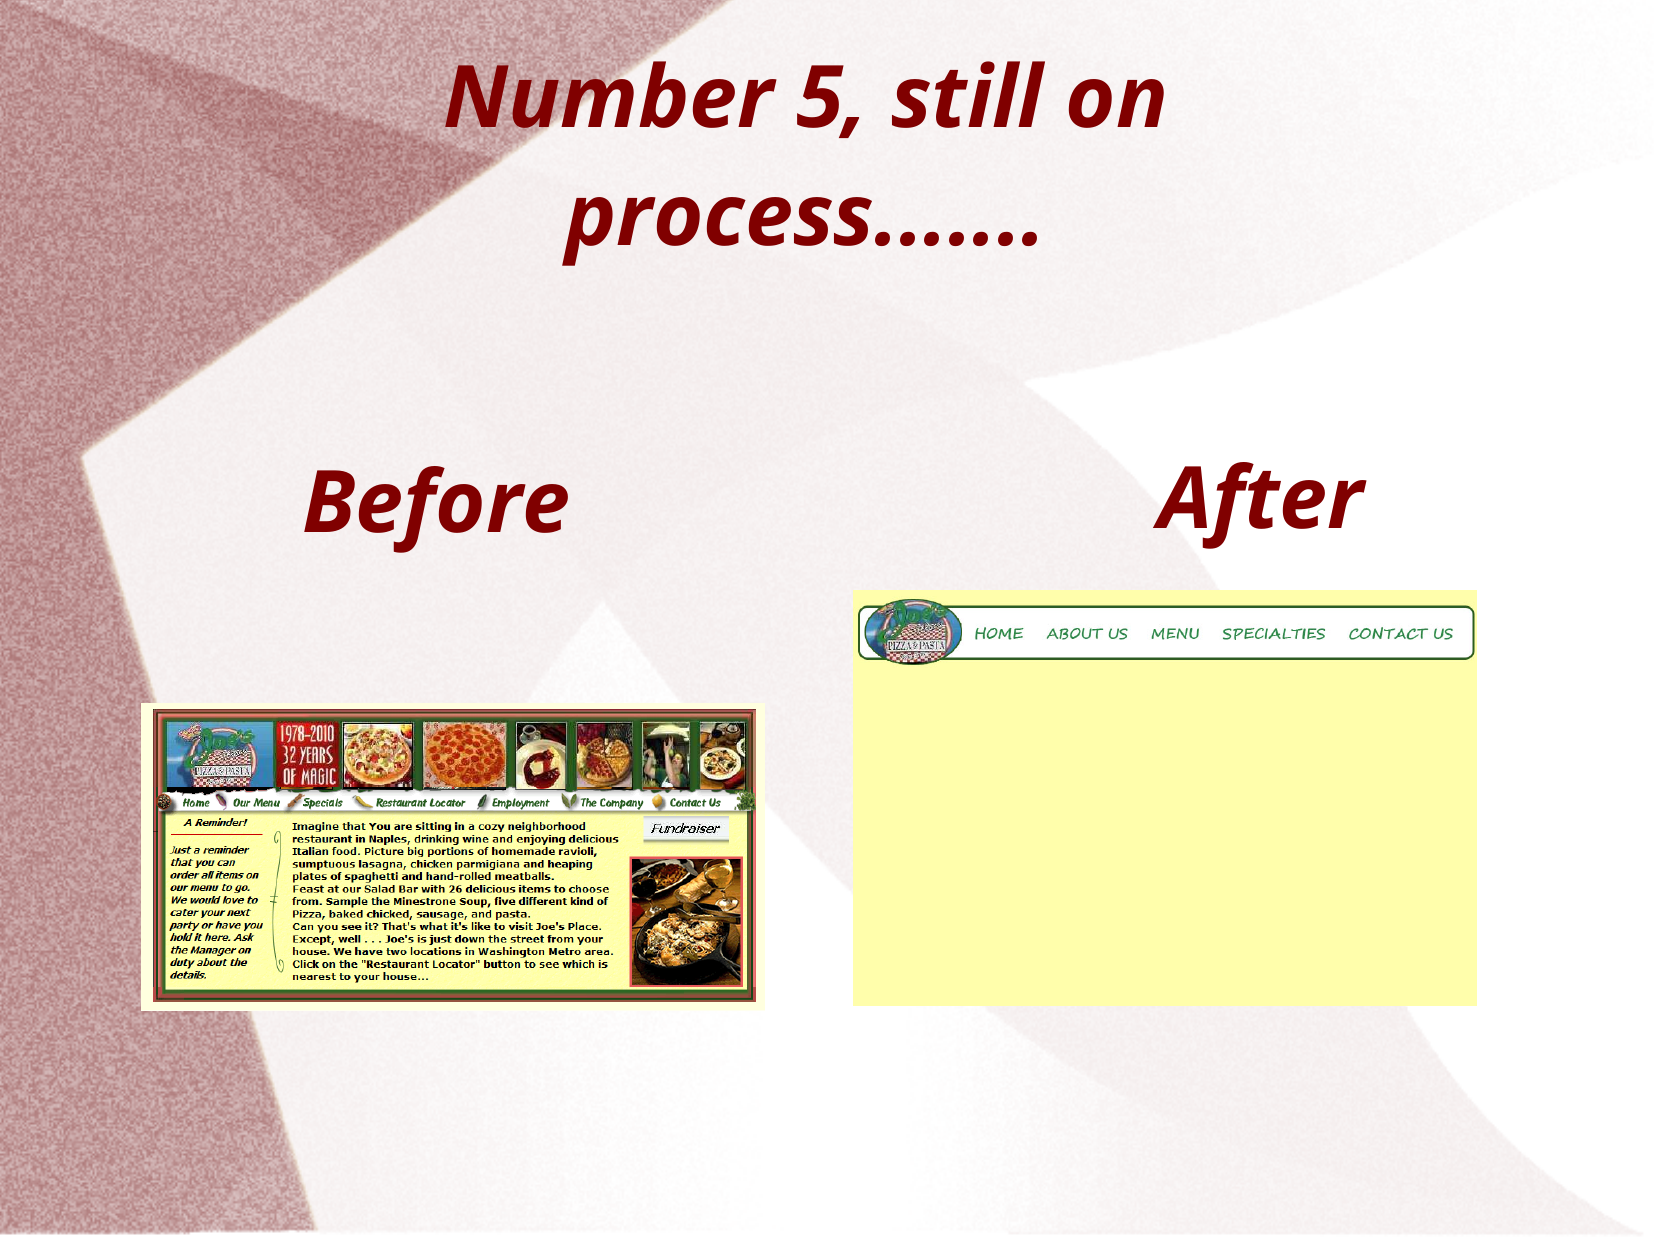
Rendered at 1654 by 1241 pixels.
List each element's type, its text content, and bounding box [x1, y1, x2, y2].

title Number 5, still on process....... [301, 32, 1311, 274]
text_box Before [259, 439, 613, 560]
text_box After [1129, 434, 1394, 556]
picture [0, 0, 1654, 1241]
